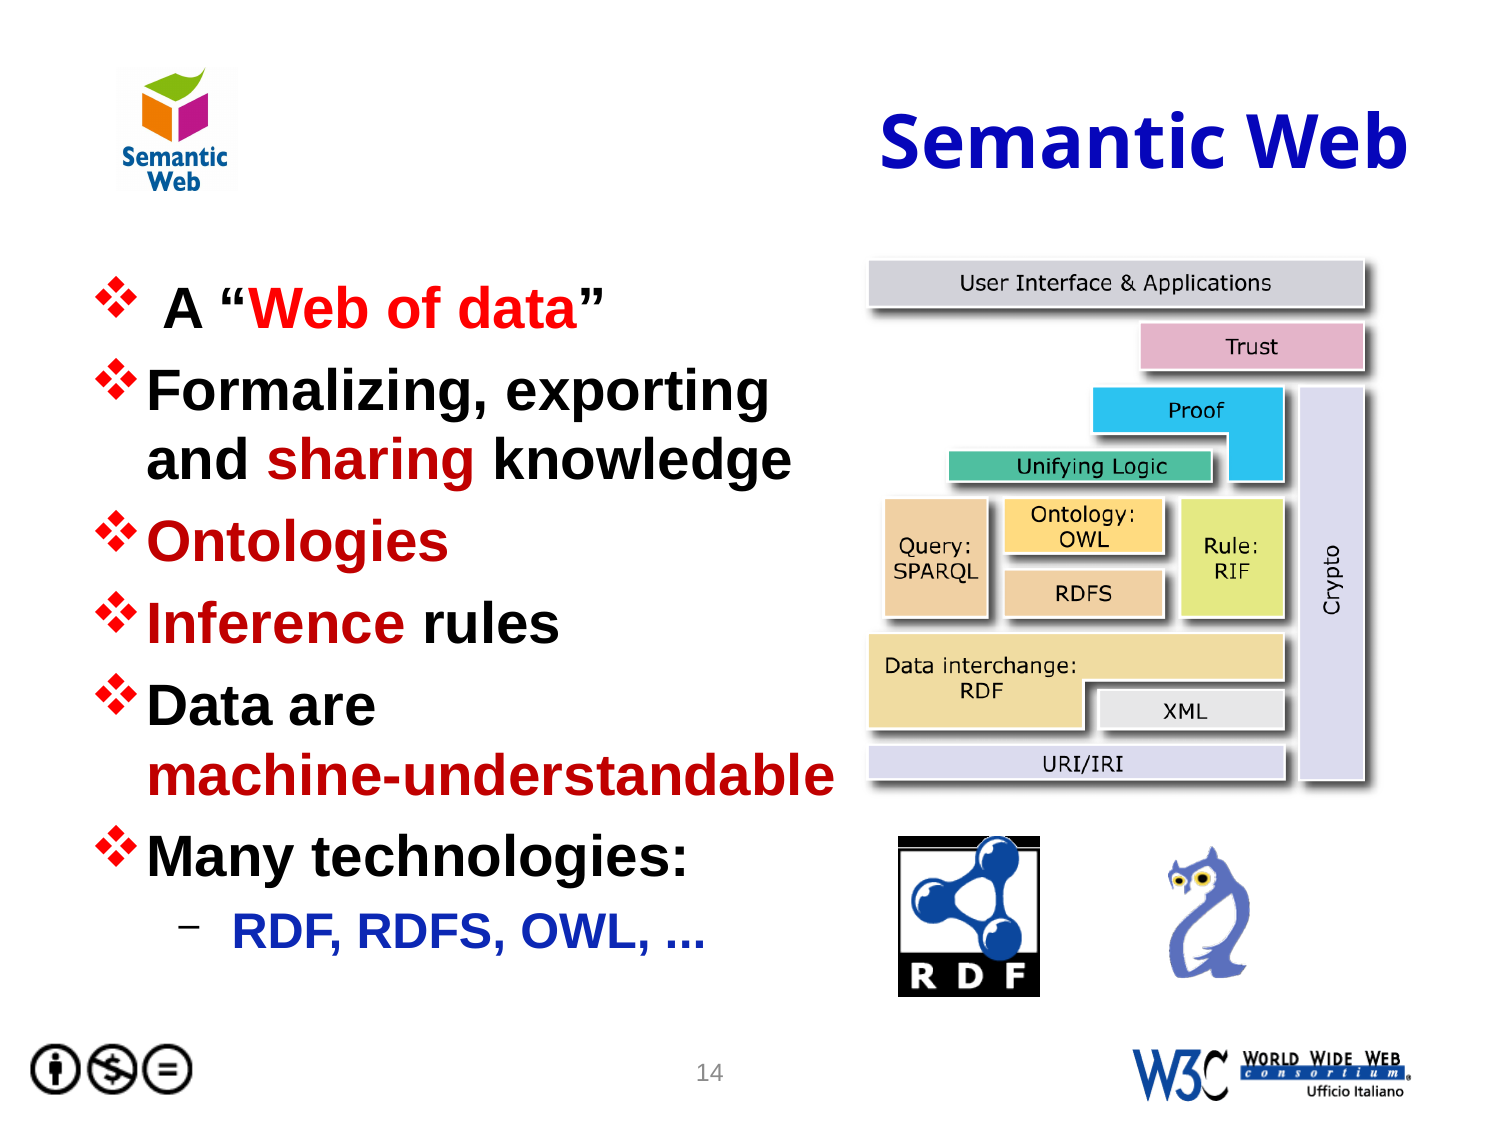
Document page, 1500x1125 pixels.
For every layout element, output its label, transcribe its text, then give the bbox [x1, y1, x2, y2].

picture [1132, 1049, 1412, 1102]
list A “Web of data” Formalizing, exporting and sharing knowledge Ontologies Inference rules Data are machine-understandable Many technologies: RDF, RDFS, OWL, ... [75, 262, 870, 1005]
picture [898, 836, 1046, 997]
picture [116, 67, 238, 191]
title Semantic Web [75, 45, 1425, 233]
slide_number <number> [680, 1041, 761, 1102]
picture [1168, 846, 1252, 981]
picture [15, 1022, 205, 1106]
picture [858, 250, 1385, 802]
